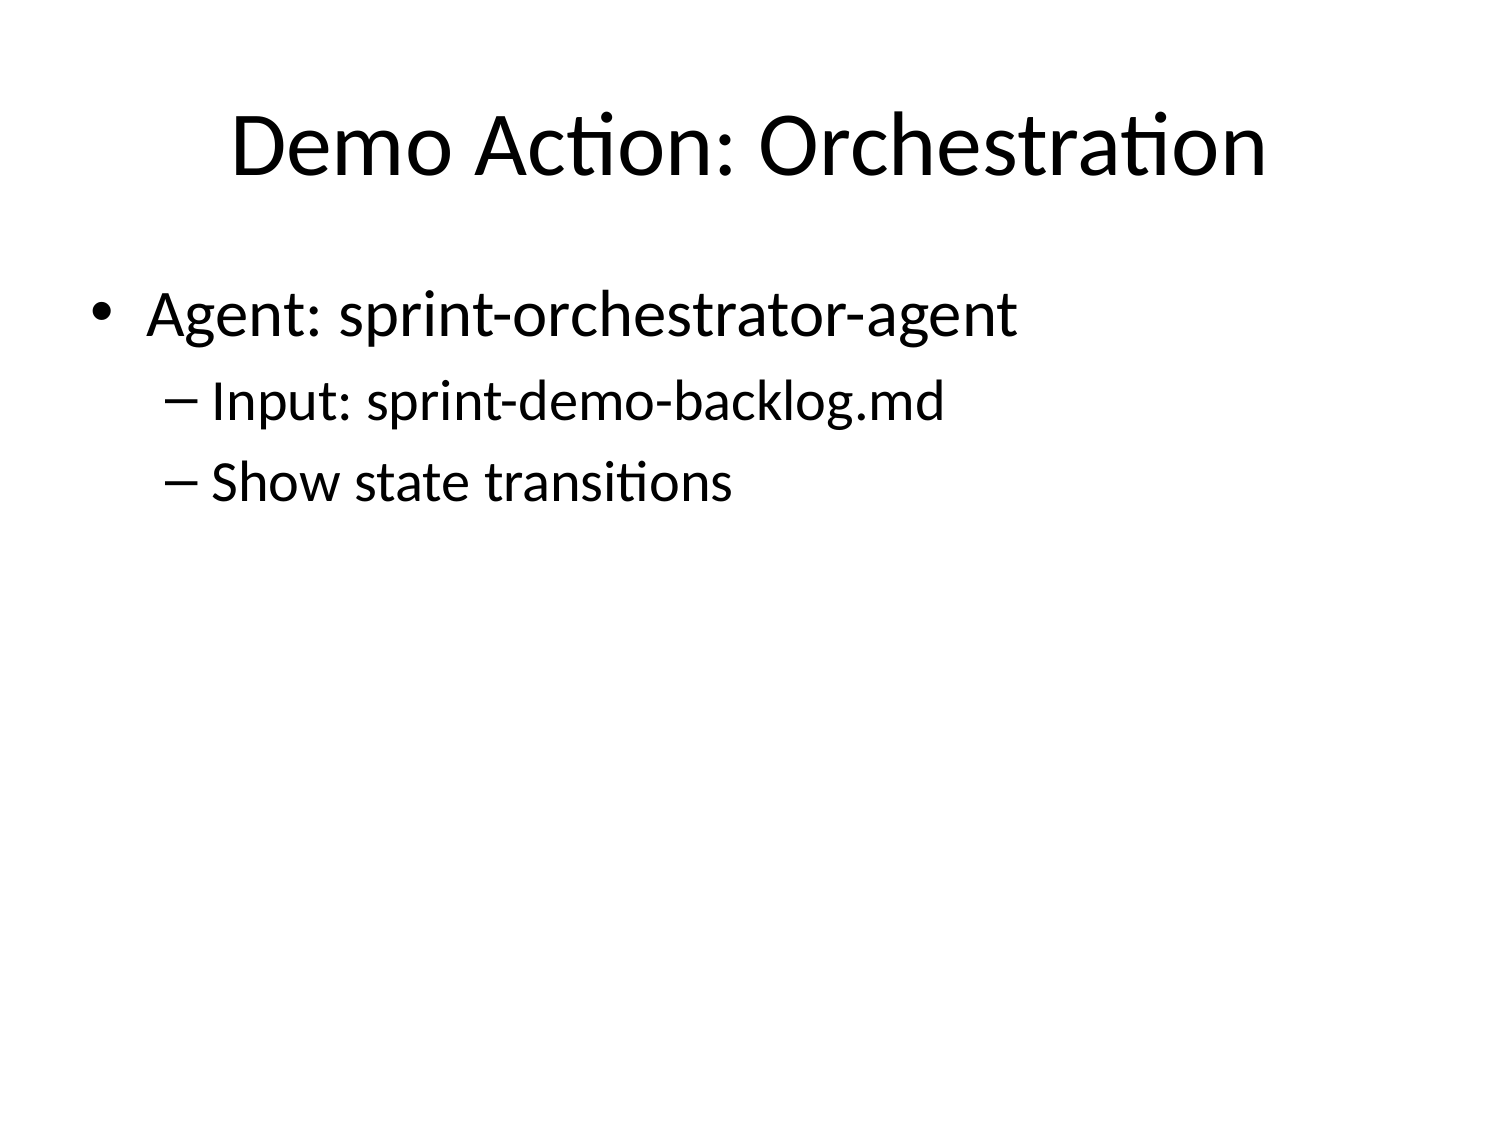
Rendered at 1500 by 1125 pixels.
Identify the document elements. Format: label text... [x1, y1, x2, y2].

list Agent: sprint-orchestrator-agent Input: sprint-demo-backlog.md Show state transitions [75, 262, 1425, 1005]
title Demo Action: Orchestration [75, 45, 1425, 233]
